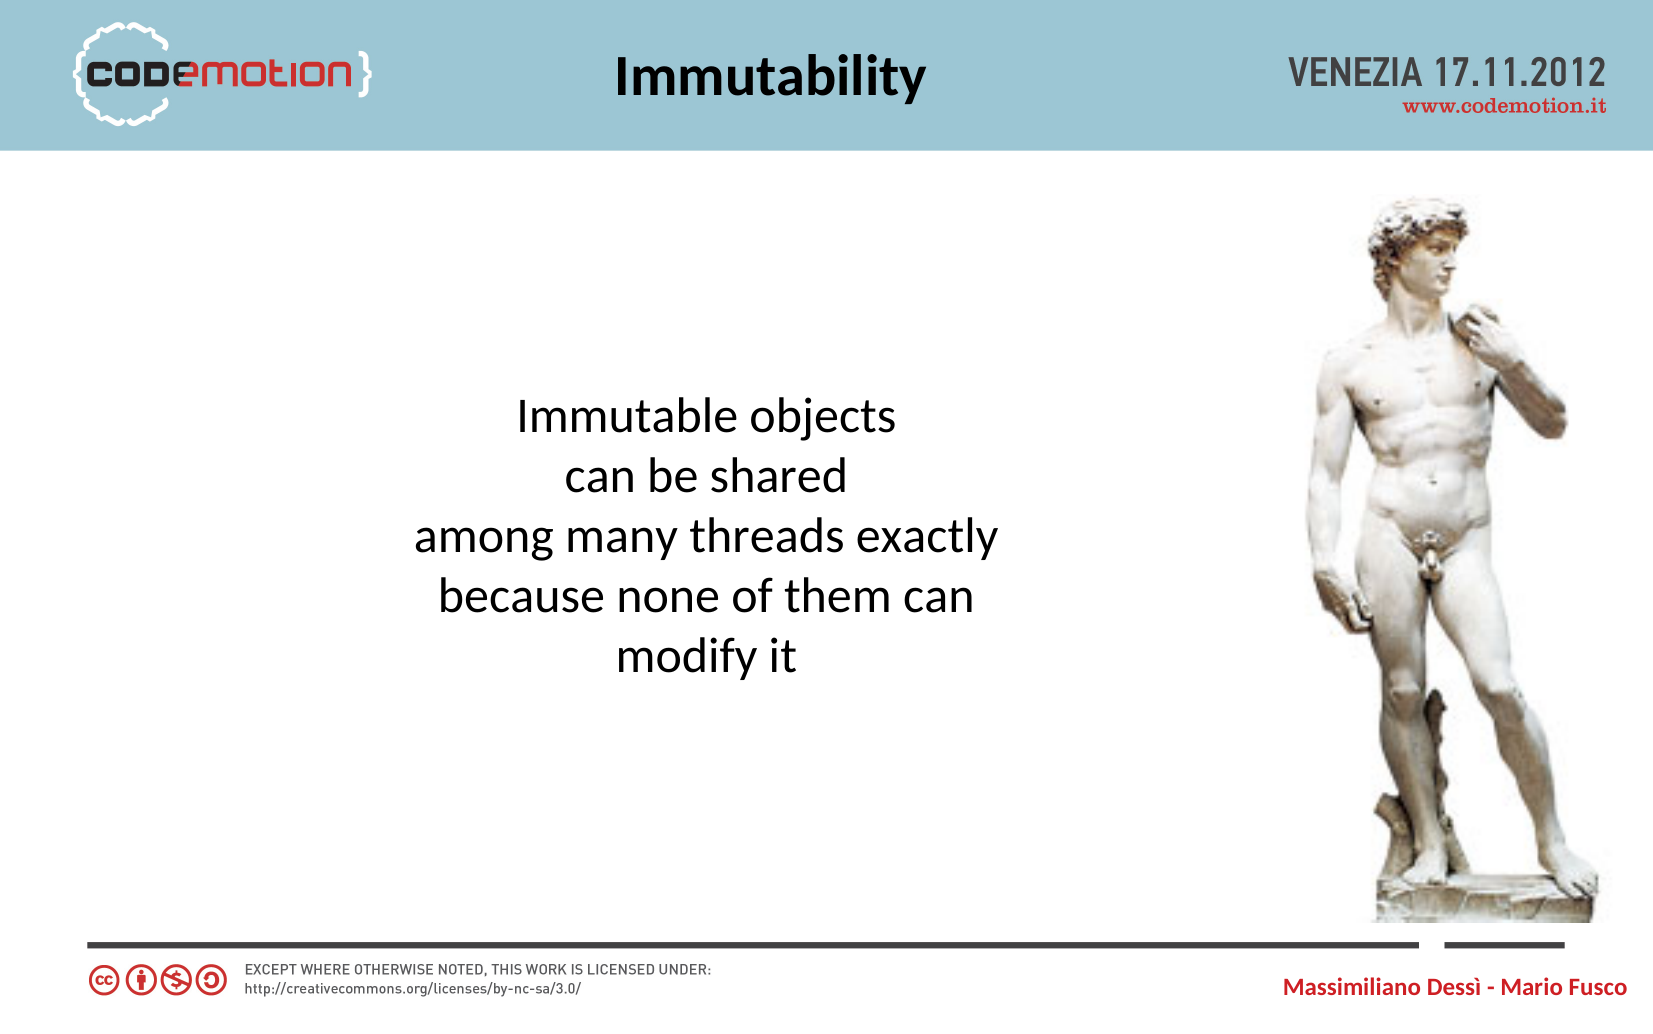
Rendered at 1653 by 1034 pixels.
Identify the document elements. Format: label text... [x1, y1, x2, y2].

text_box Immutable objects can be shared among many threads exactly because none of them can modify it [195, 375, 1230, 706]
picture [0, 0, 1653, 1034]
text_box Immutability [600, 30, 1066, 145]
